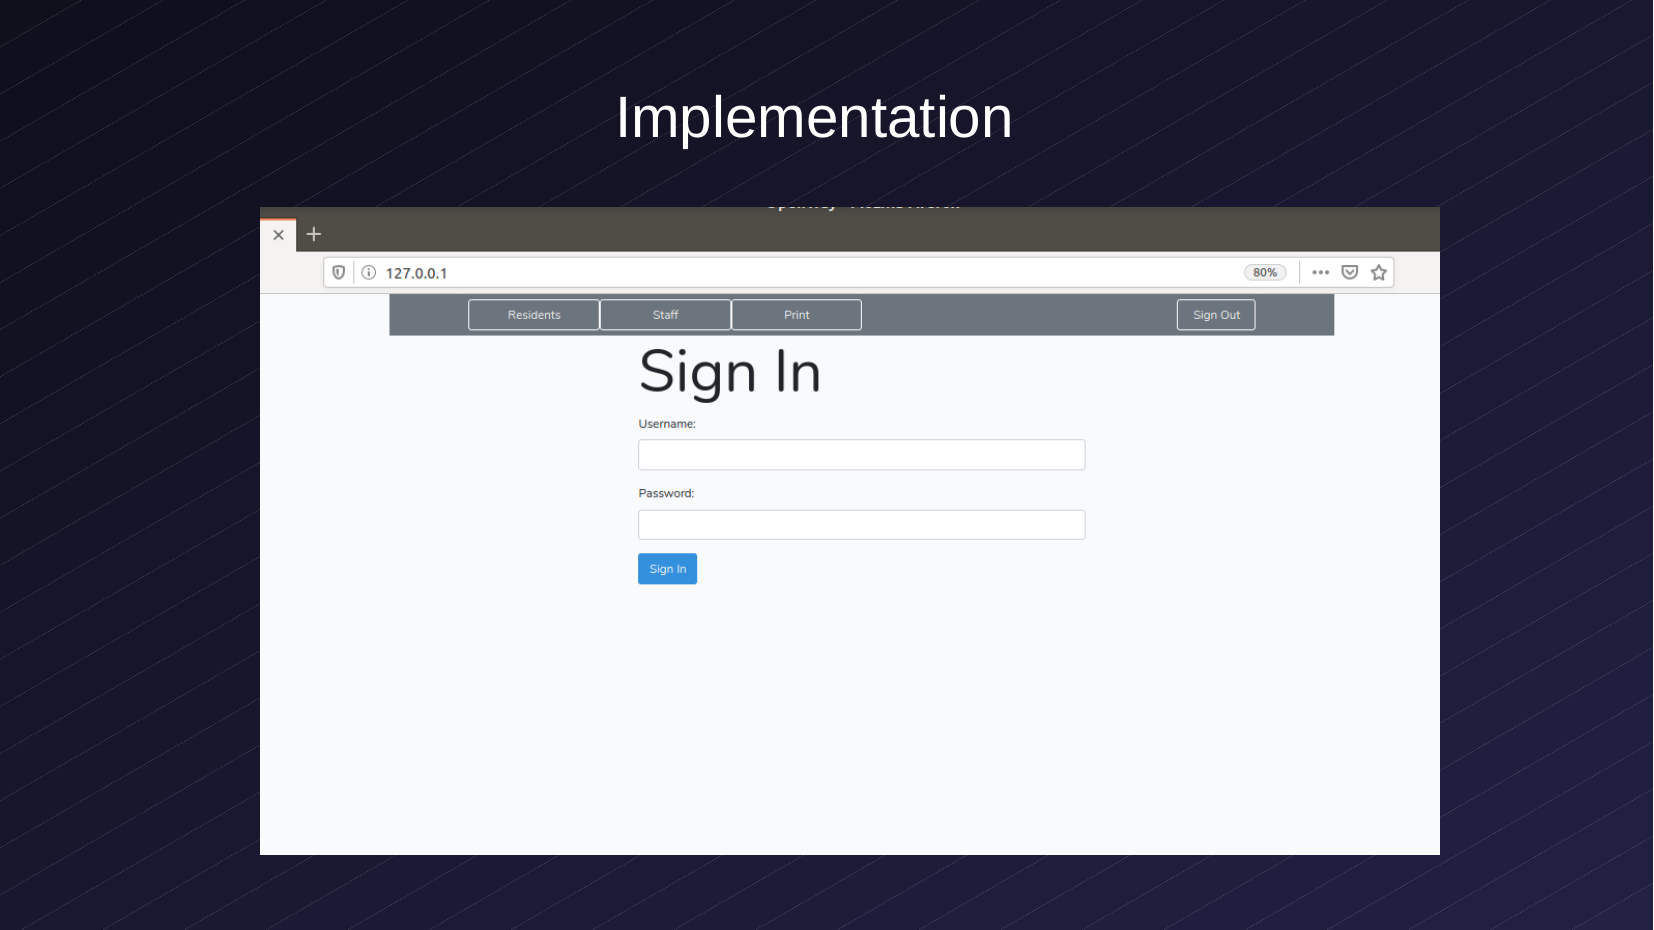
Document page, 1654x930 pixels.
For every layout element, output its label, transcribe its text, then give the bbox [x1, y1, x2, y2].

picture [260, 207, 1441, 856]
text_box Implementation [600, 77, 1036, 158]
